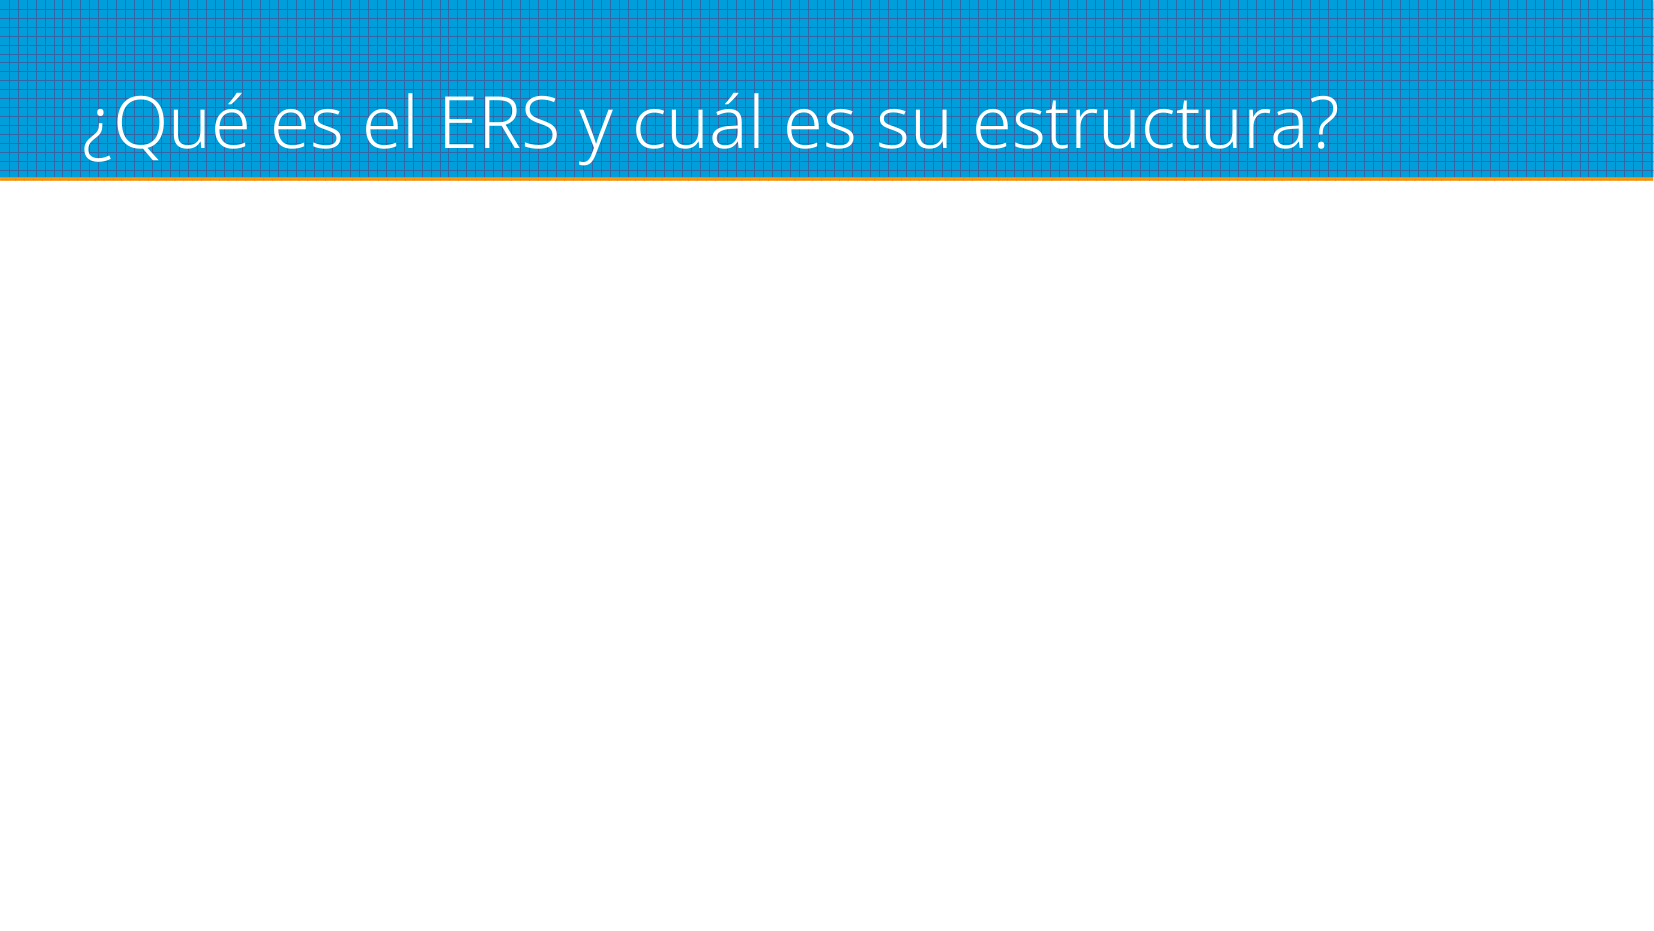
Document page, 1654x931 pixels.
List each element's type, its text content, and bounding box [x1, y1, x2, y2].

title ¿Qué es el ERS y cuál es su estructura? [82, 14, 1571, 171]
